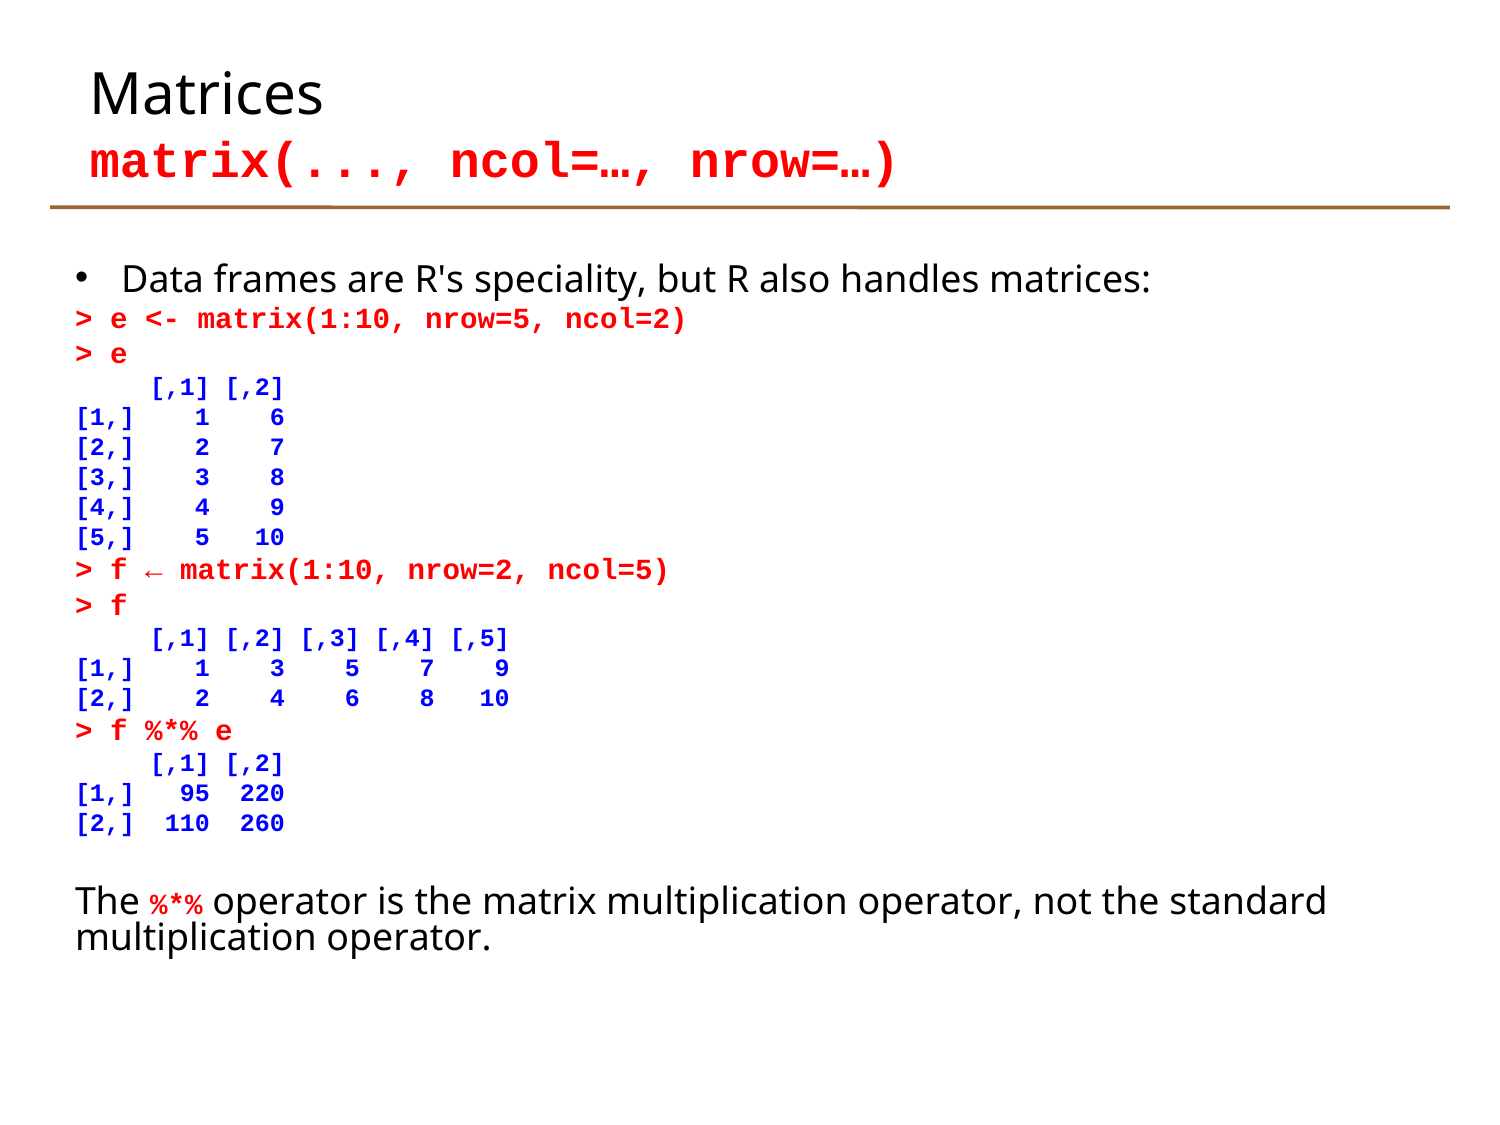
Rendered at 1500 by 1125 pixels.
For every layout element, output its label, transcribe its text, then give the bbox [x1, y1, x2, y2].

text_box Data frames are R's speciality, but R also handles matrices: > e <- matrix(1:10, nrow=5, ncol=2) > e [,1] [,2] [1,] 1 6 [2,] 2 7 [3,] 3 8 [4,] 4 9 [5,] 5 10 > f ← matrix(1:10, nrow=2, ncol=5) > f [,1] [,2] [,3] [,4] [,5] [1,] 1 3 5 7 9 [2,] 2 4 6 8 10 > f %*% e [,1] [,2] [1,] 95 220 [2,] 110 260 The %*% operator is the matrix multiplication operator, not the standard multiplication operator. [75, 263, 1425, 1006]
text_box Matrices matrix(..., ncol=…, nrow=…) [75, 26, 1425, 215]
